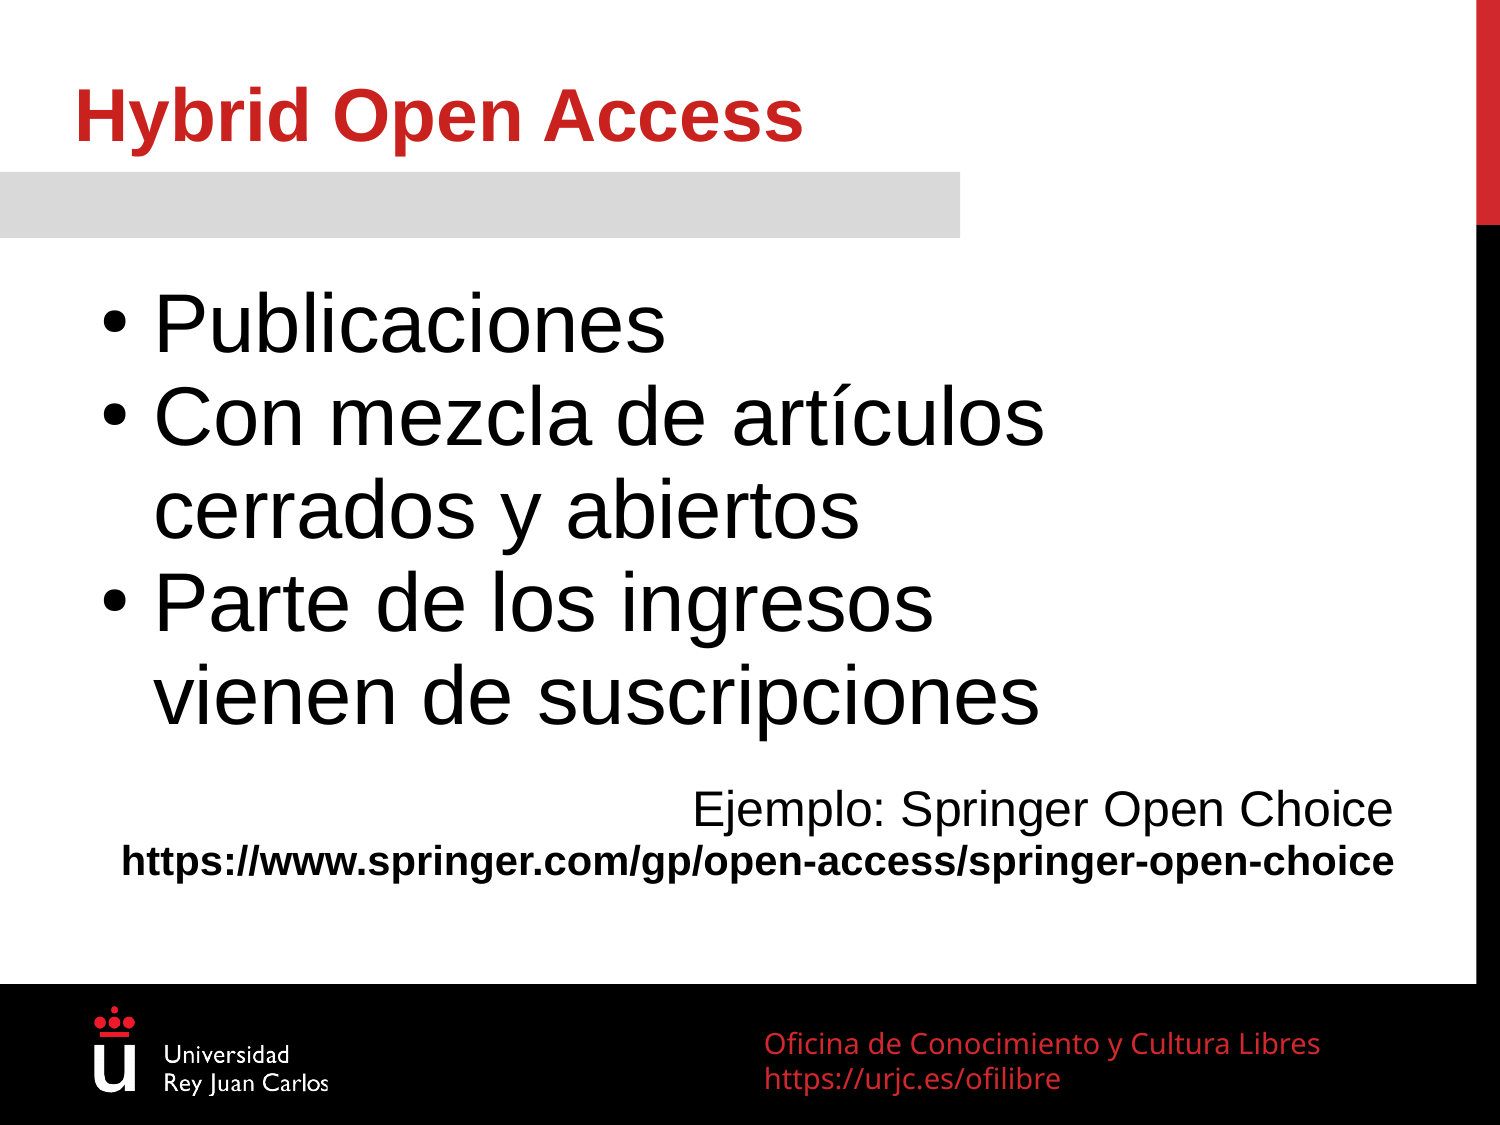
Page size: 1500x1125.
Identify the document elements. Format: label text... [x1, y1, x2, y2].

text_box Publicaciones Con mezcla de artículos cerrados y abiertos Parte de los ingresos vienen de suscripciones [67, 270, 1201, 750]
text_box [0, 171, 961, 238]
title [75, 24, 1026, 250]
text_box Ejemplo: Springer Open Choice https://www.springer.com/gp/open-access/springer-open-choice [75, 774, 1411, 938]
picture [94, 1006, 328, 1096]
text_box Oficina de Conocimiento y Cultura Libres https://urjc.es/ofilibre [748, 1017, 1500, 1125]
text_box Hybrid Open Access [60, 66, 991, 249]
text_box [0, 984, 1500, 1125]
